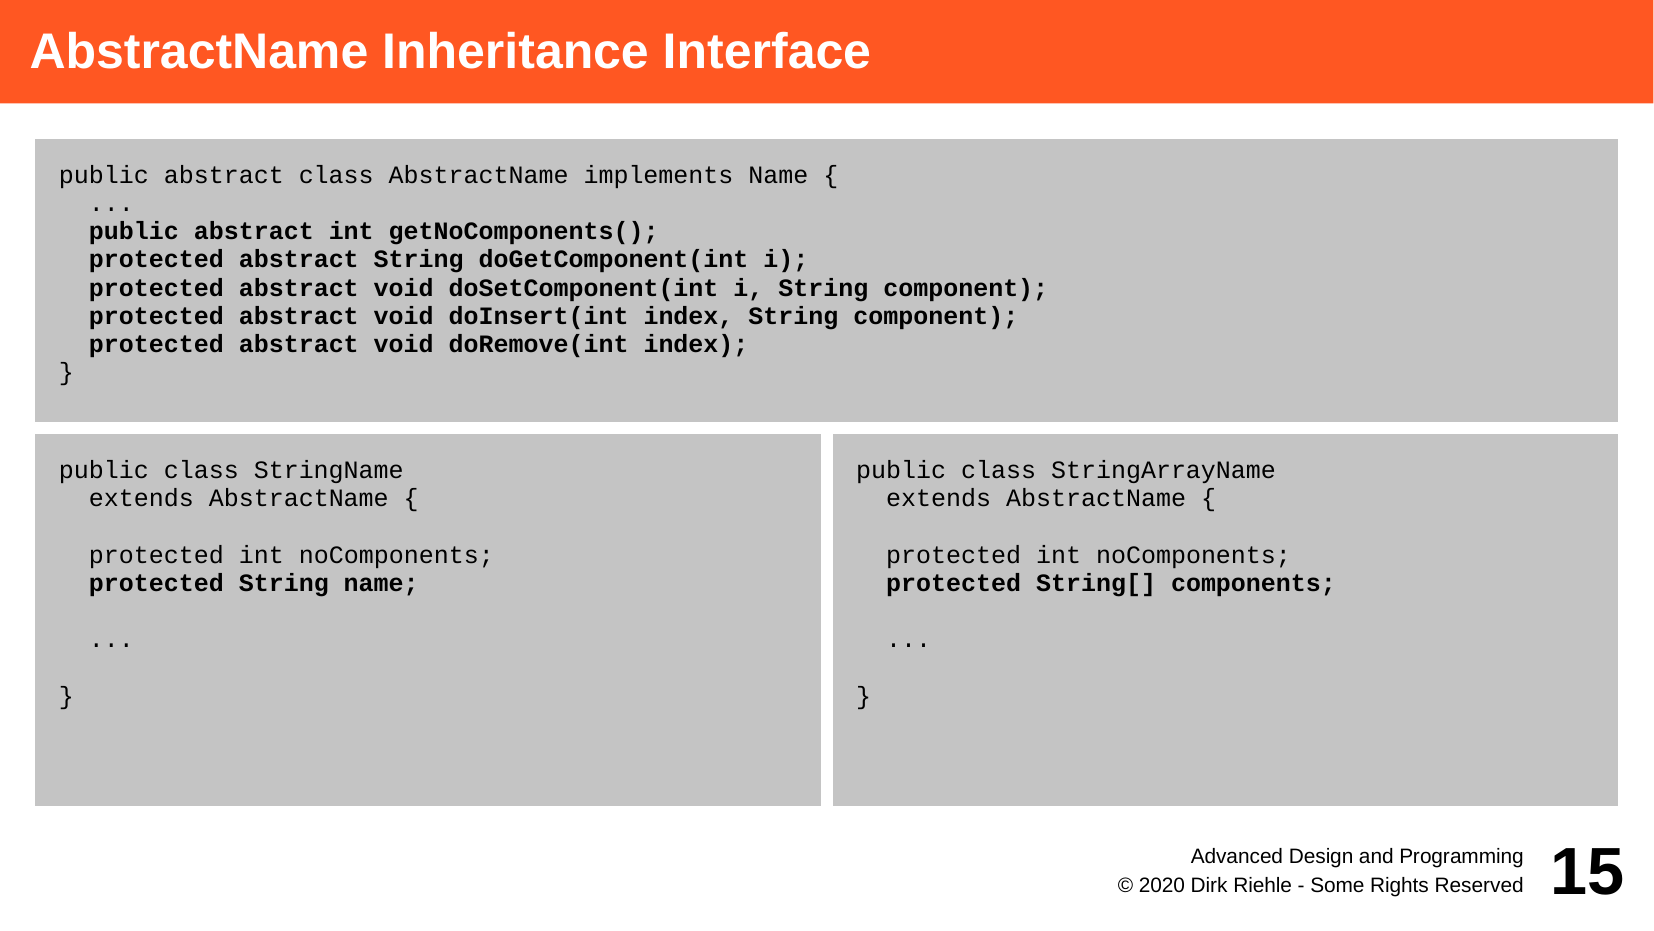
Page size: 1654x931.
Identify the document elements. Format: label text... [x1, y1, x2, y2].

title AbstractName Inheritance Interface [0, 0, 1654, 104]
list public abstract class AbstractName implements Name { ... public abstract int getNoComponents(); protected abstract String doGetComponent(int i); protected abstract void doSetComponent(int i, String component); protected abstract void doInsert(int index, String component); protected abstract void doRemove(int index); } [29, 132, 1625, 422]
list public class StringName extends AbstractName { protected int noComponents; protected String name; ... } [29, 428, 821, 813]
list public class StringArrayName extends AbstractName { protected int noComponents; protected String[] components; ... } [826, 428, 1625, 813]
